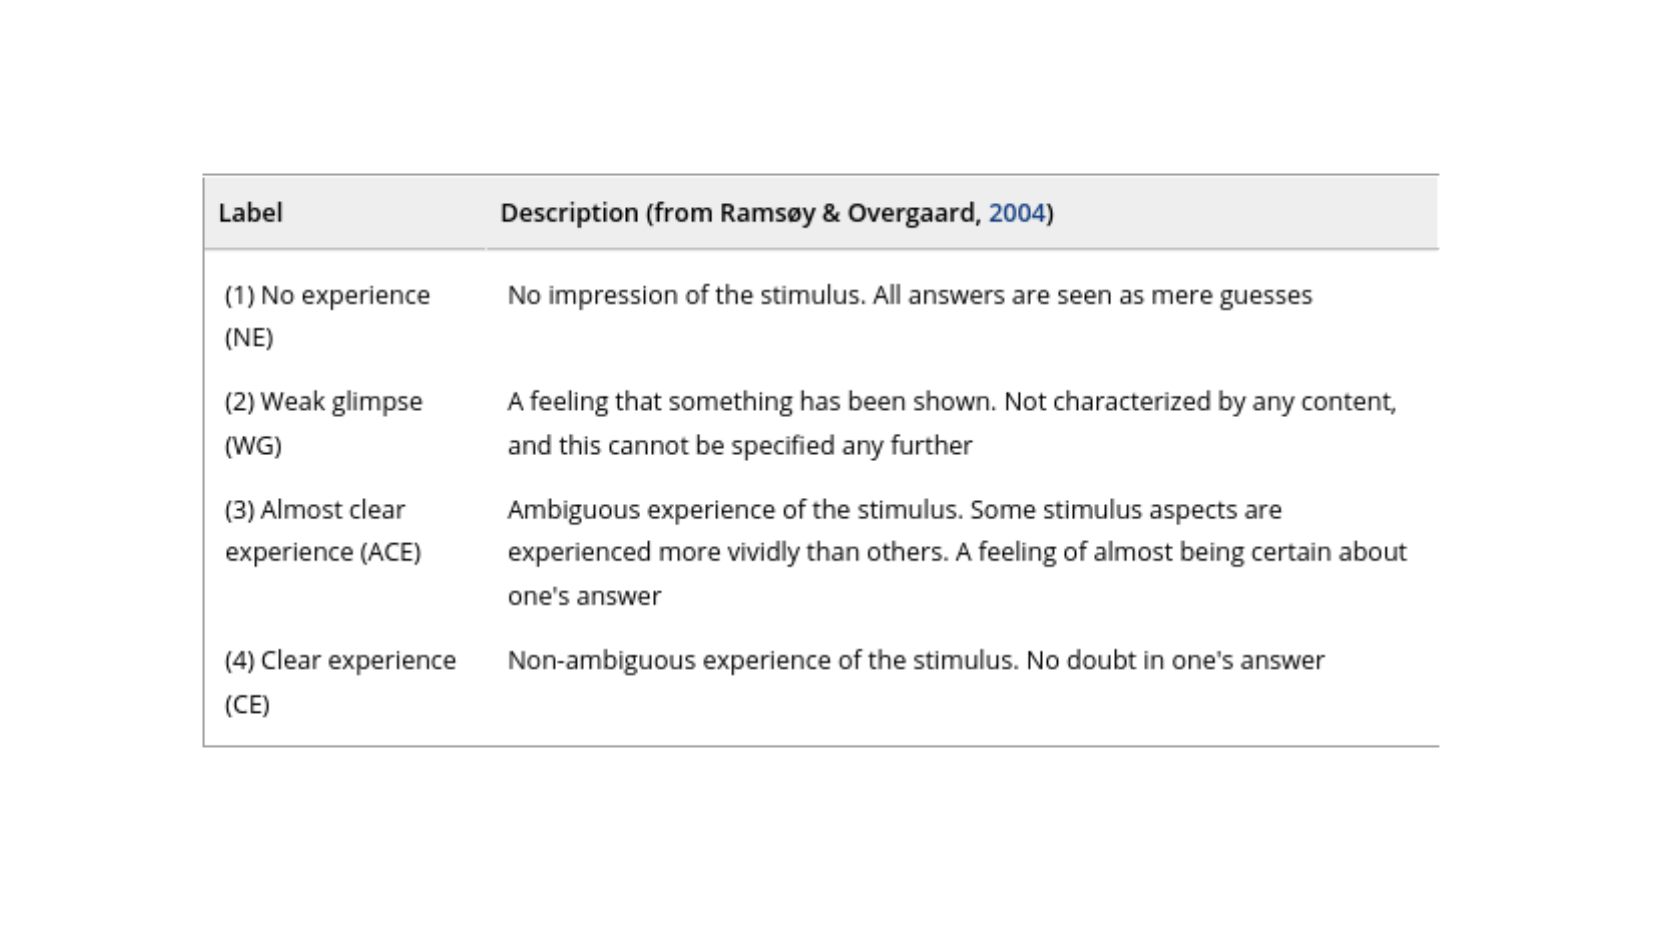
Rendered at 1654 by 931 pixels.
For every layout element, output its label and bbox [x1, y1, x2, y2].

picture [177, 144, 1532, 792]
